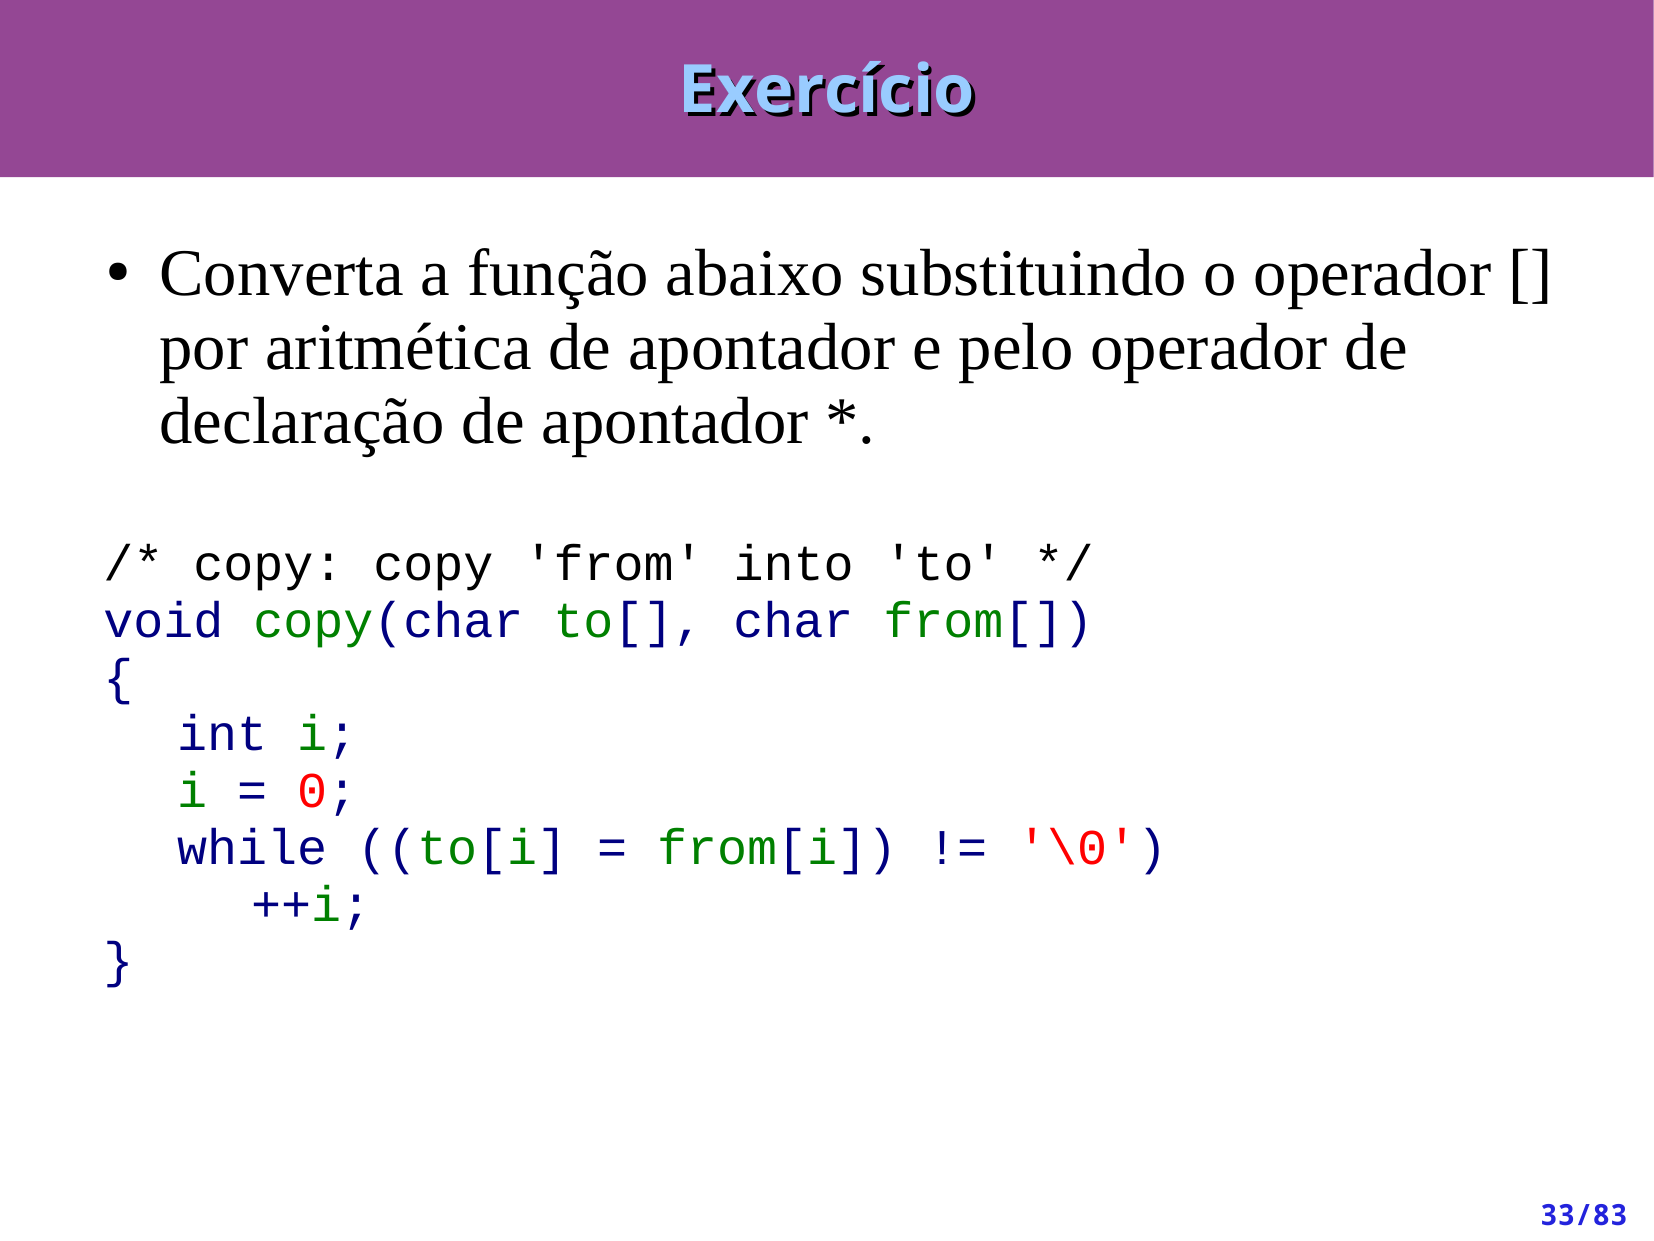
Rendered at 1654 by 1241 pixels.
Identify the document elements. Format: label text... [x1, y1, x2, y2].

list Converta a função abaixo substituindo o operador [] por aritmética de apontador e pelo operador de declaração de apontador *. [88, 236, 1577, 531]
title Exercício [82, 0, 1571, 176]
text_box /* copy: copy 'from' into 'to' */ void copy(char to[], char from[]) { int i; i = 0; while ((to[i] = from[i]) != '\0') ++i; } [88, 531, 1595, 1093]
